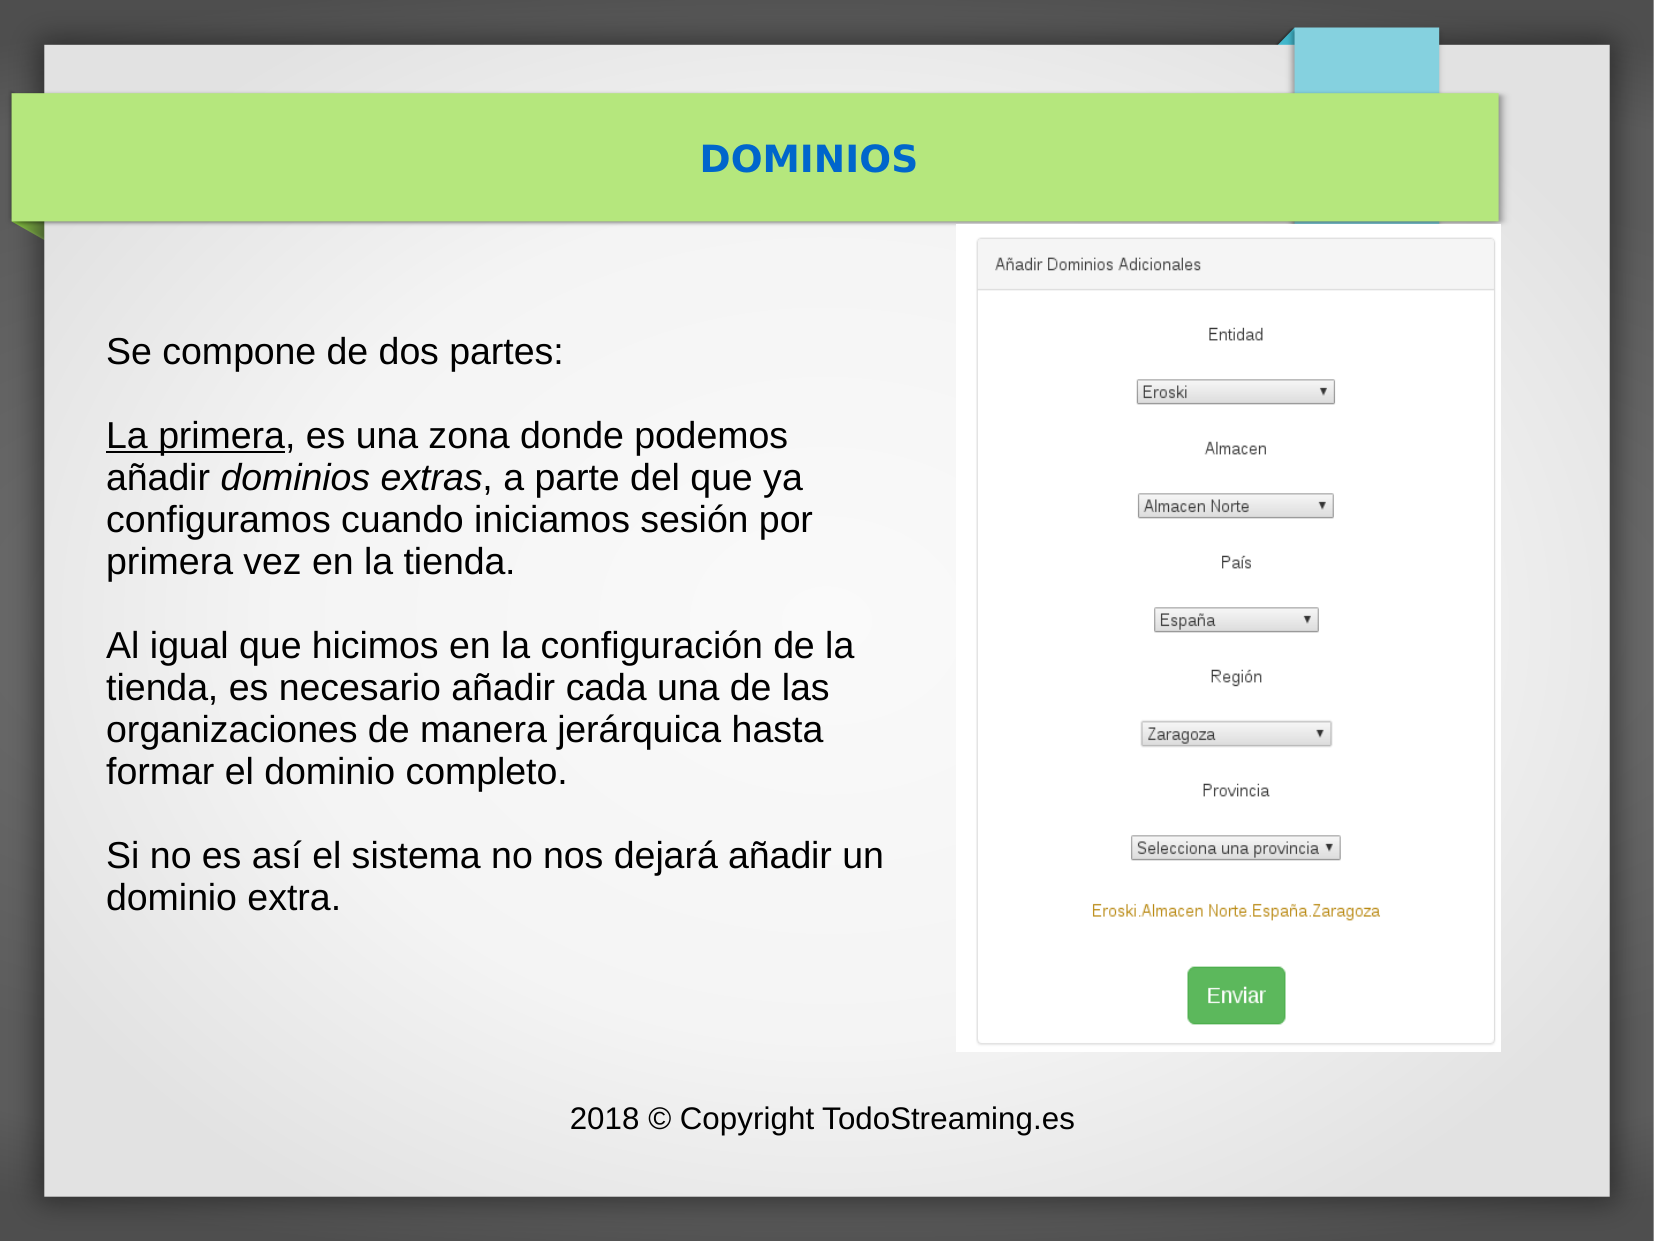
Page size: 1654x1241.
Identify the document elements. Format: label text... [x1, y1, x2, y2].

picture [0, 0, 1654, 1241]
title DOMINIOS [448, 118, 1170, 201]
text_box 2018 © Copyright TodoStreaming.es [555, 1094, 1099, 1146]
text_box Se compone de dos partes: La primera, es una zona donde podemos añadir dominios extras, a parte del que ya configuramos cuando iniciamos sesión por primera vez en la tienda. Al igual que hicimos en la configuración de la tienda, es necesario añadir cada una de las organizaciones de manera jerárquica hasta formar el dominio completo. Si no es así el sistema no nos dejará añadir un dominio extra. [106, 330, 898, 919]
